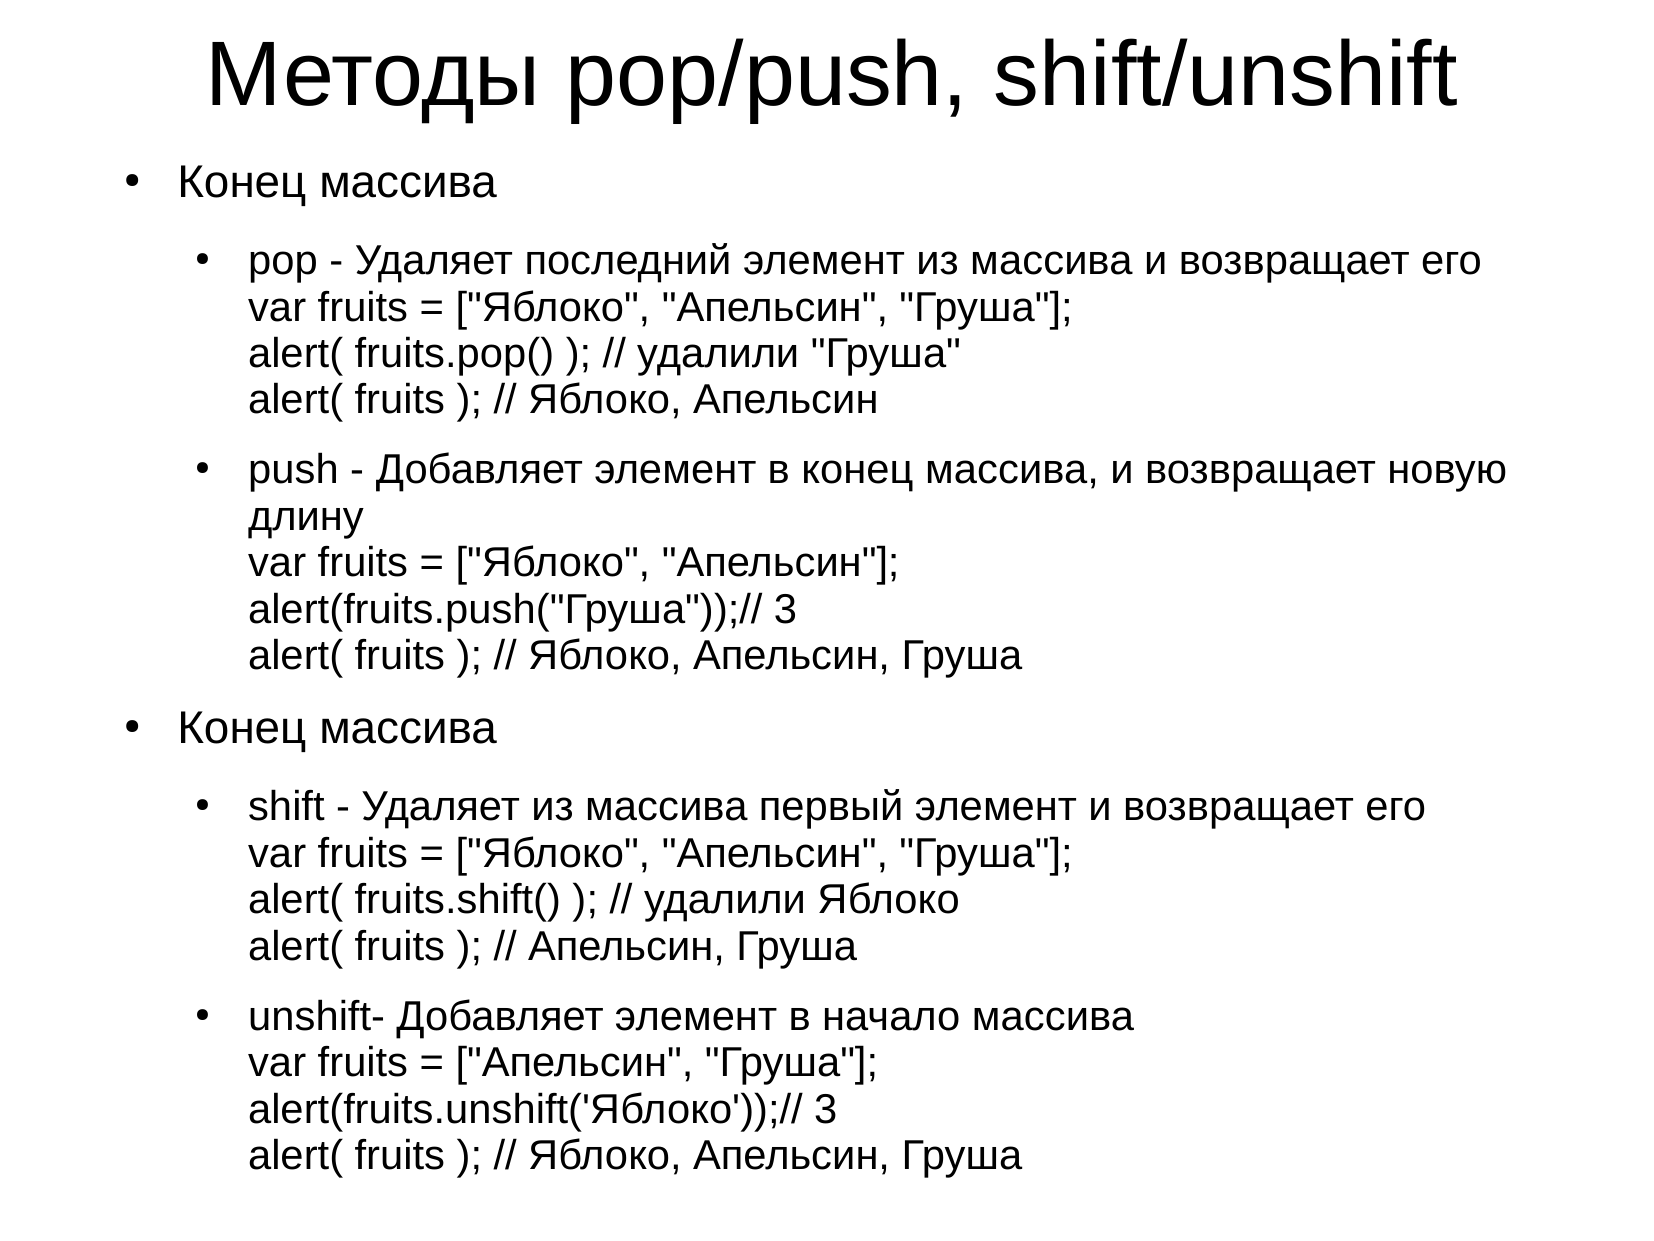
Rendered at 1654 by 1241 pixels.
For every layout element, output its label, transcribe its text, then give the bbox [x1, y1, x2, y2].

list Конец массива pop - Удаляет последний элемент из массива и возвращает его var fruits = ["Яблоко", "Апельсин", "Груша"]; alert( fruits.pop() ); // удалили "Груша" alert( fruits ); // Яблоко, Апельсин push - Добавляет элемент в конец массива, и возвращает новую длину var fruits = ["Яблоко", "Апельсин"]; alert(fruits.push("Груша"));// 3 alert( fruits ); // Яблоко, Апельсин, Груша Конец массива shift - Удаляет из массива первый элемент и возвращает его var fruits = ["Яблоко", "Апельсин", "Груша"]; alert( fruits.shift() ); // удалили Яблоко alert( fruits ); // Апельсин, Груша unshift- Добавляет элемент в начало массива var fruits = ["Апельсин", "Груша"]; alert(fruits.unshift('Яблоко'));// 3 alert( fruits ); // Яблоко, Апельсин, Груша [106, 155, 1595, 1230]
title Методы pop/push, shift/unshift [88, 0, 1577, 178]
